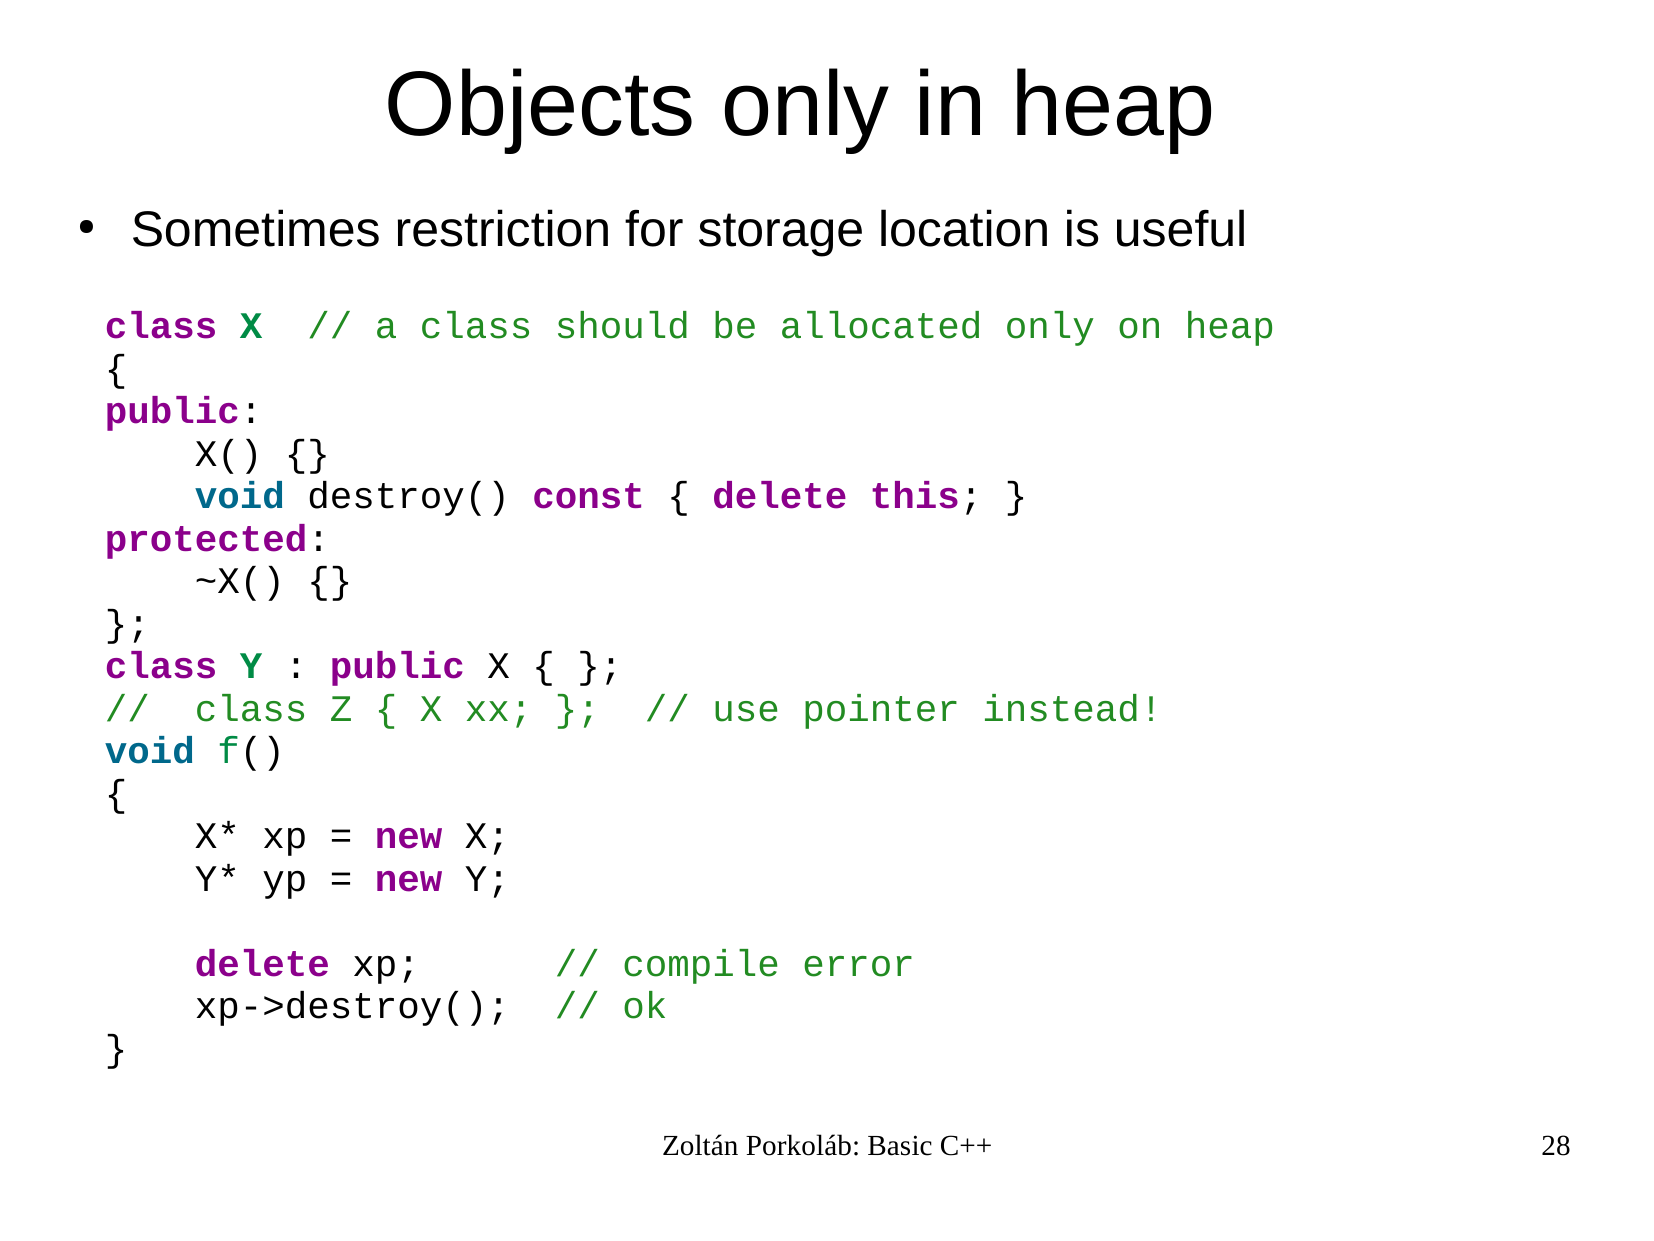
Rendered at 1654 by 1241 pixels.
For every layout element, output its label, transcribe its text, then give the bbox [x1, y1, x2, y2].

title Objects only in heap [56, 0, 1546, 208]
list Sometimes restriction for storage location is useful [60, 120, 1594, 346]
text_box class X // a class should be allocated only on heap { public: X() {} void destroy() const { delete this; } protected: ~X() {} }; class Y : public X { }; // class Z { X xx; }; // use pointer instead! void f() { X* xp = new X; Y* yp = new Y; delete xp; // compile error xp->destroy(); // ok } [90, 300, 1654, 1128]
